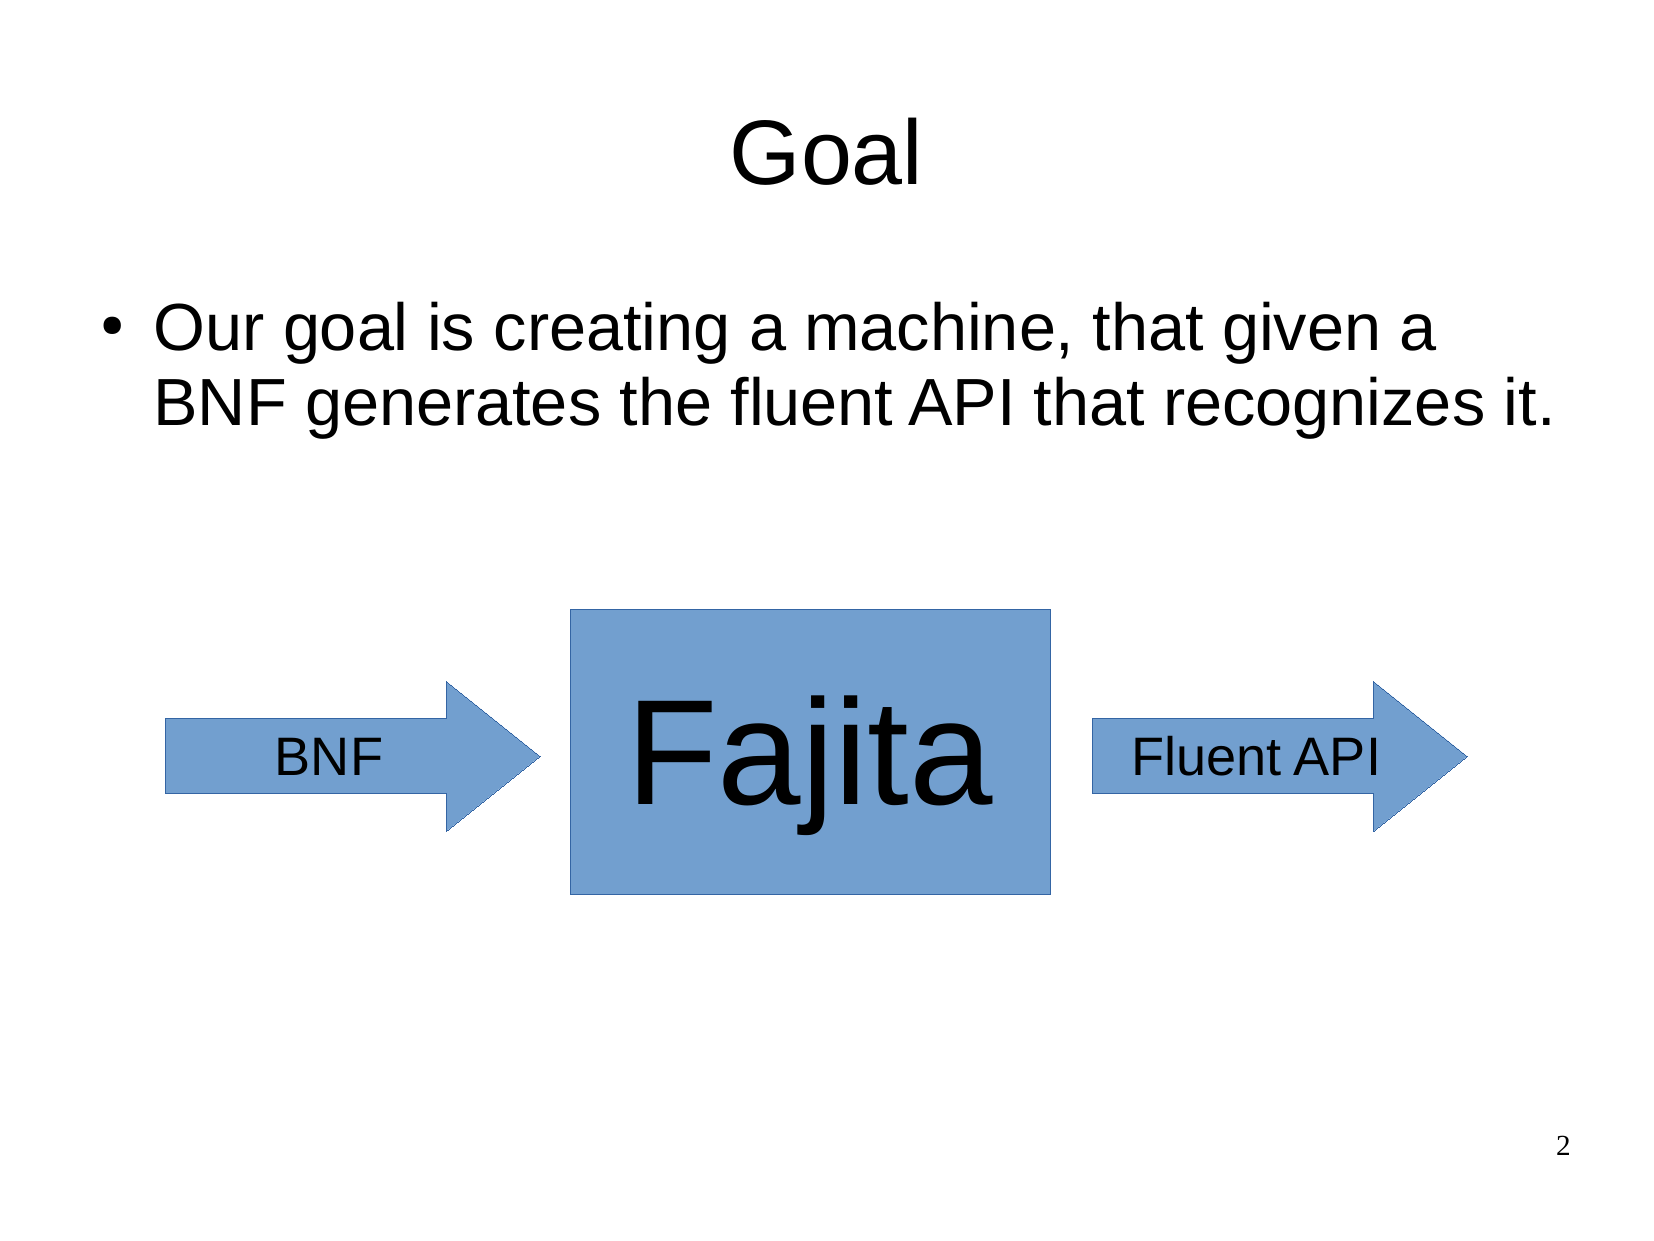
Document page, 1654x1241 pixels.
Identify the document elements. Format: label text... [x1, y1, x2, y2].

title Goal [82, 49, 1571, 257]
text_box Fajita [570, 609, 1051, 895]
list Our goal is creating a machine, that given a BNF generates the fluent API that recognizes it. [82, 290, 1571, 1010]
text_box BNF [165, 681, 541, 832]
text_box Fluent API [1092, 681, 1468, 832]
